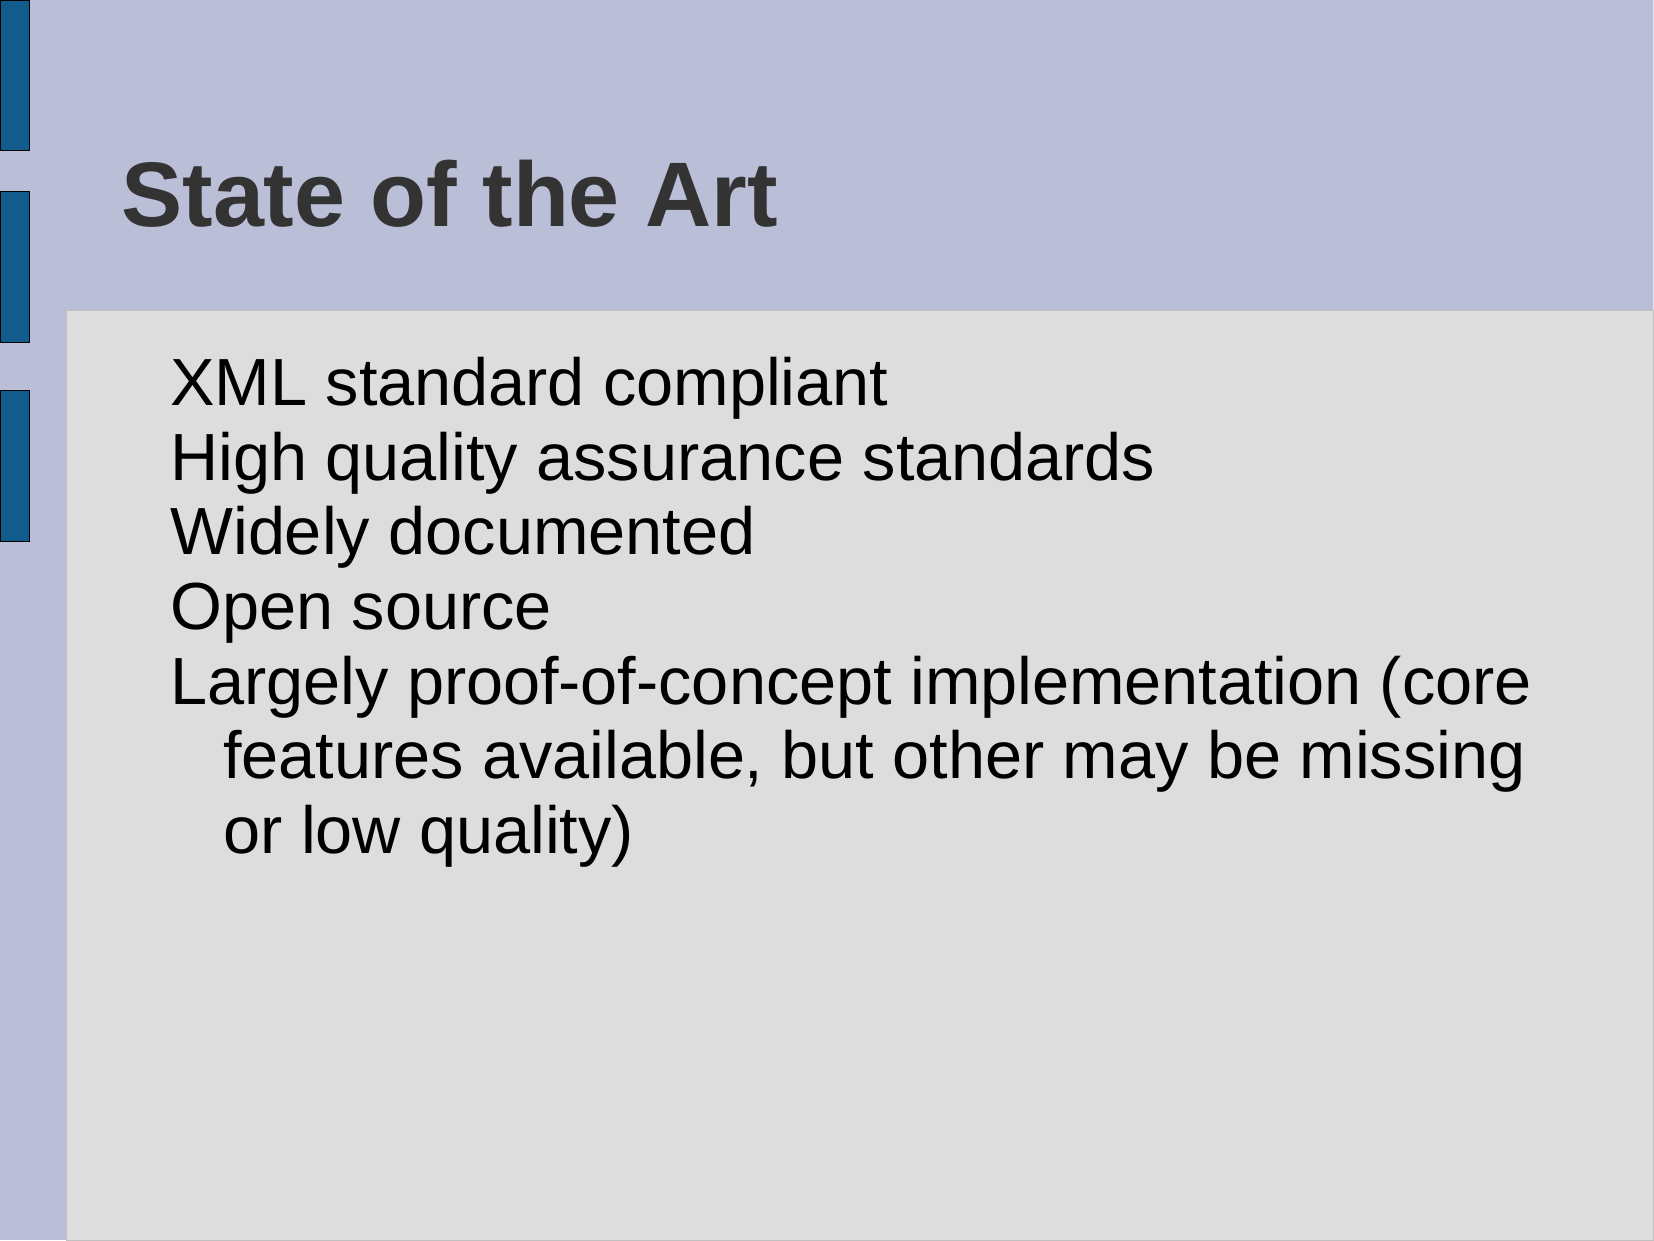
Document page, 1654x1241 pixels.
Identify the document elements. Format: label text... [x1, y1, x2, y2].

list XML standard compliant High quality assurance standards Widely documented Open source Largely proof-of-concept implementation (core features available, but other may be missing or low quality) [152, 344, 1534, 1127]
title State of the Art [121, 91, 1534, 299]
